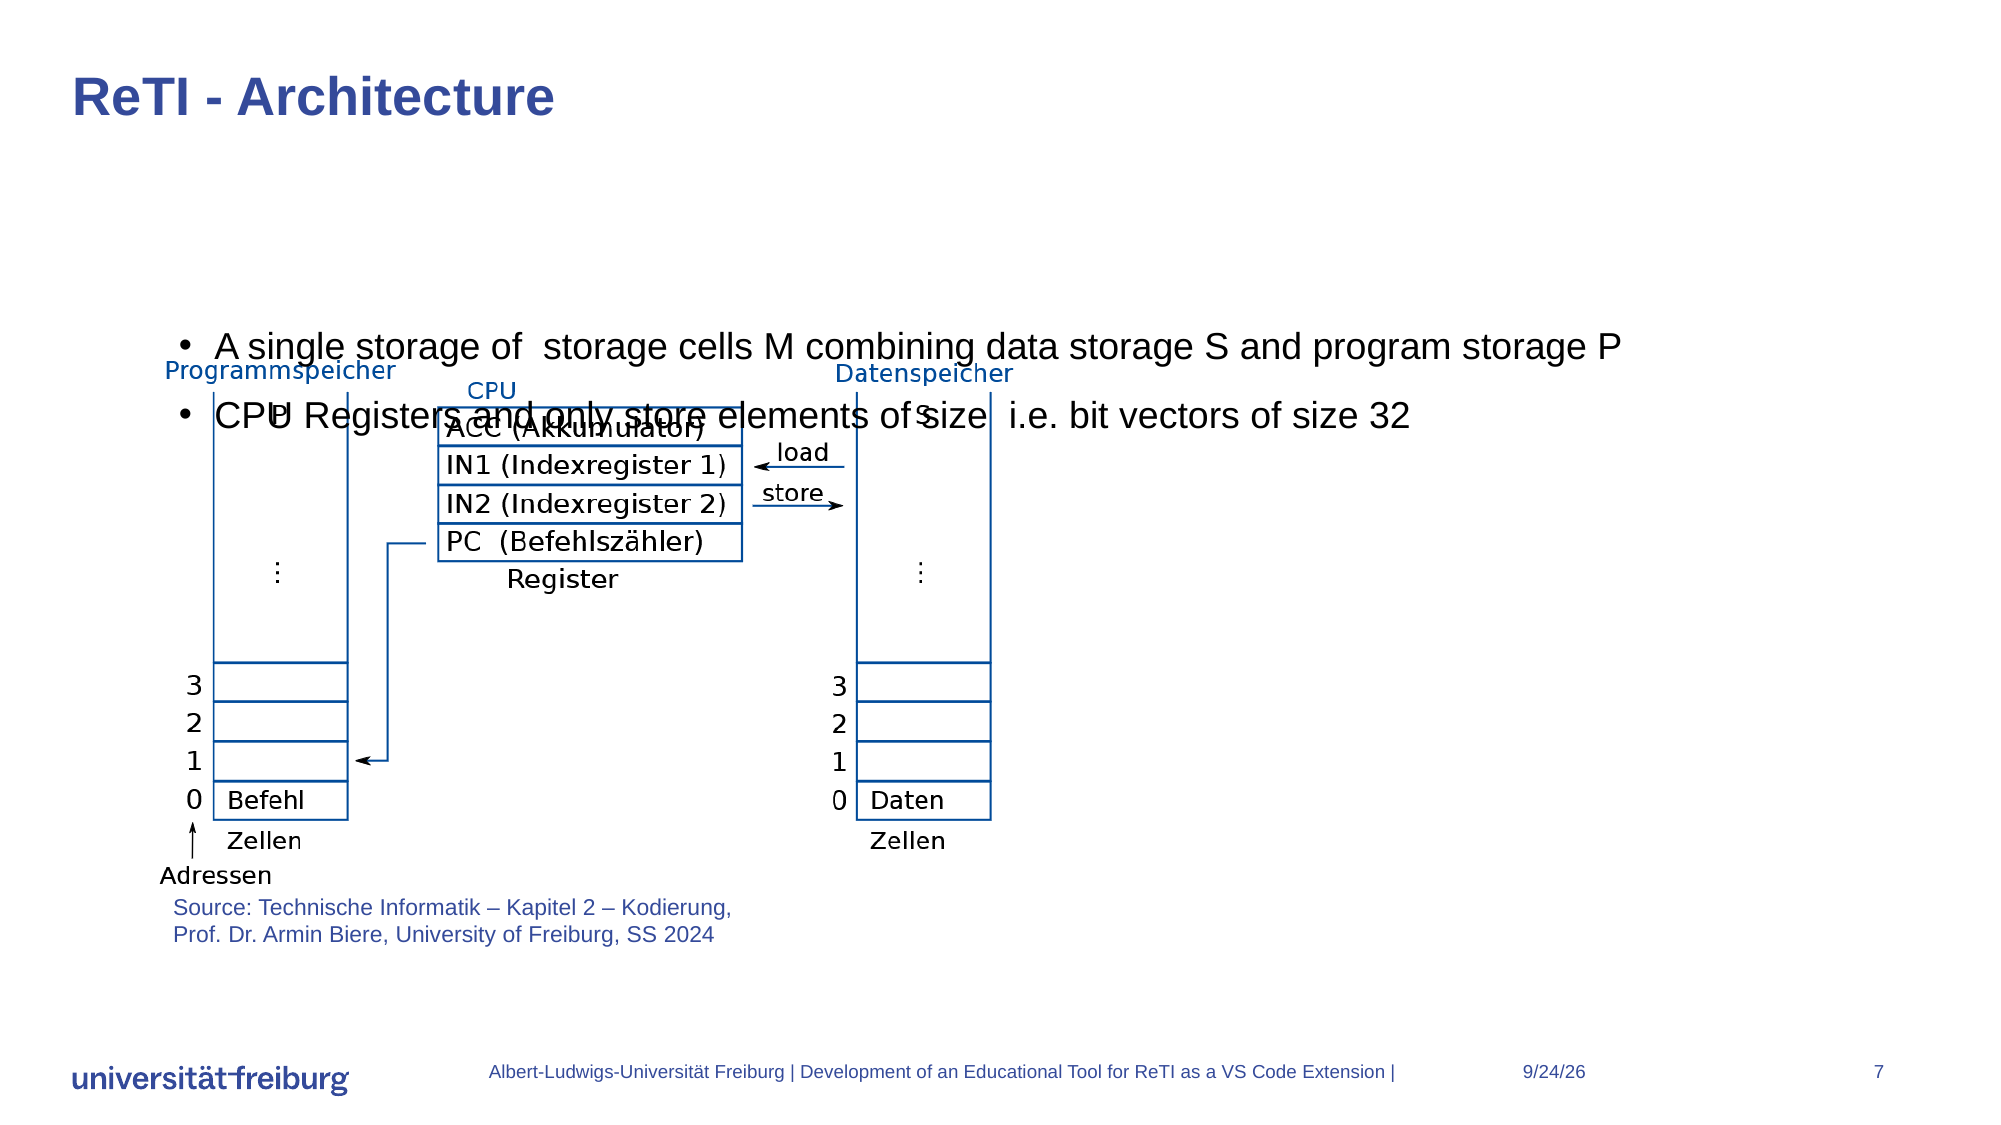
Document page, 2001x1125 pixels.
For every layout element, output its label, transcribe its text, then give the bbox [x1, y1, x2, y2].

list A single storage of storage cells M combining data storage S and program storage P CPU Registers and only store elements of size i.e. bit vectors of size 32 [72, 175, 1683, 1018]
text_box Albert-Ludwigs-Universität Freiburg | Development of an Educational Tool for ReTI as a VS Code Extension | [488, 1060, 1517, 1090]
text_box 4 [1873, 1060, 1934, 1090]
title ReTI - Architecture [72, 59, 1934, 120]
text_box 4. Juli 2025 [1517, 1060, 1754, 1090]
